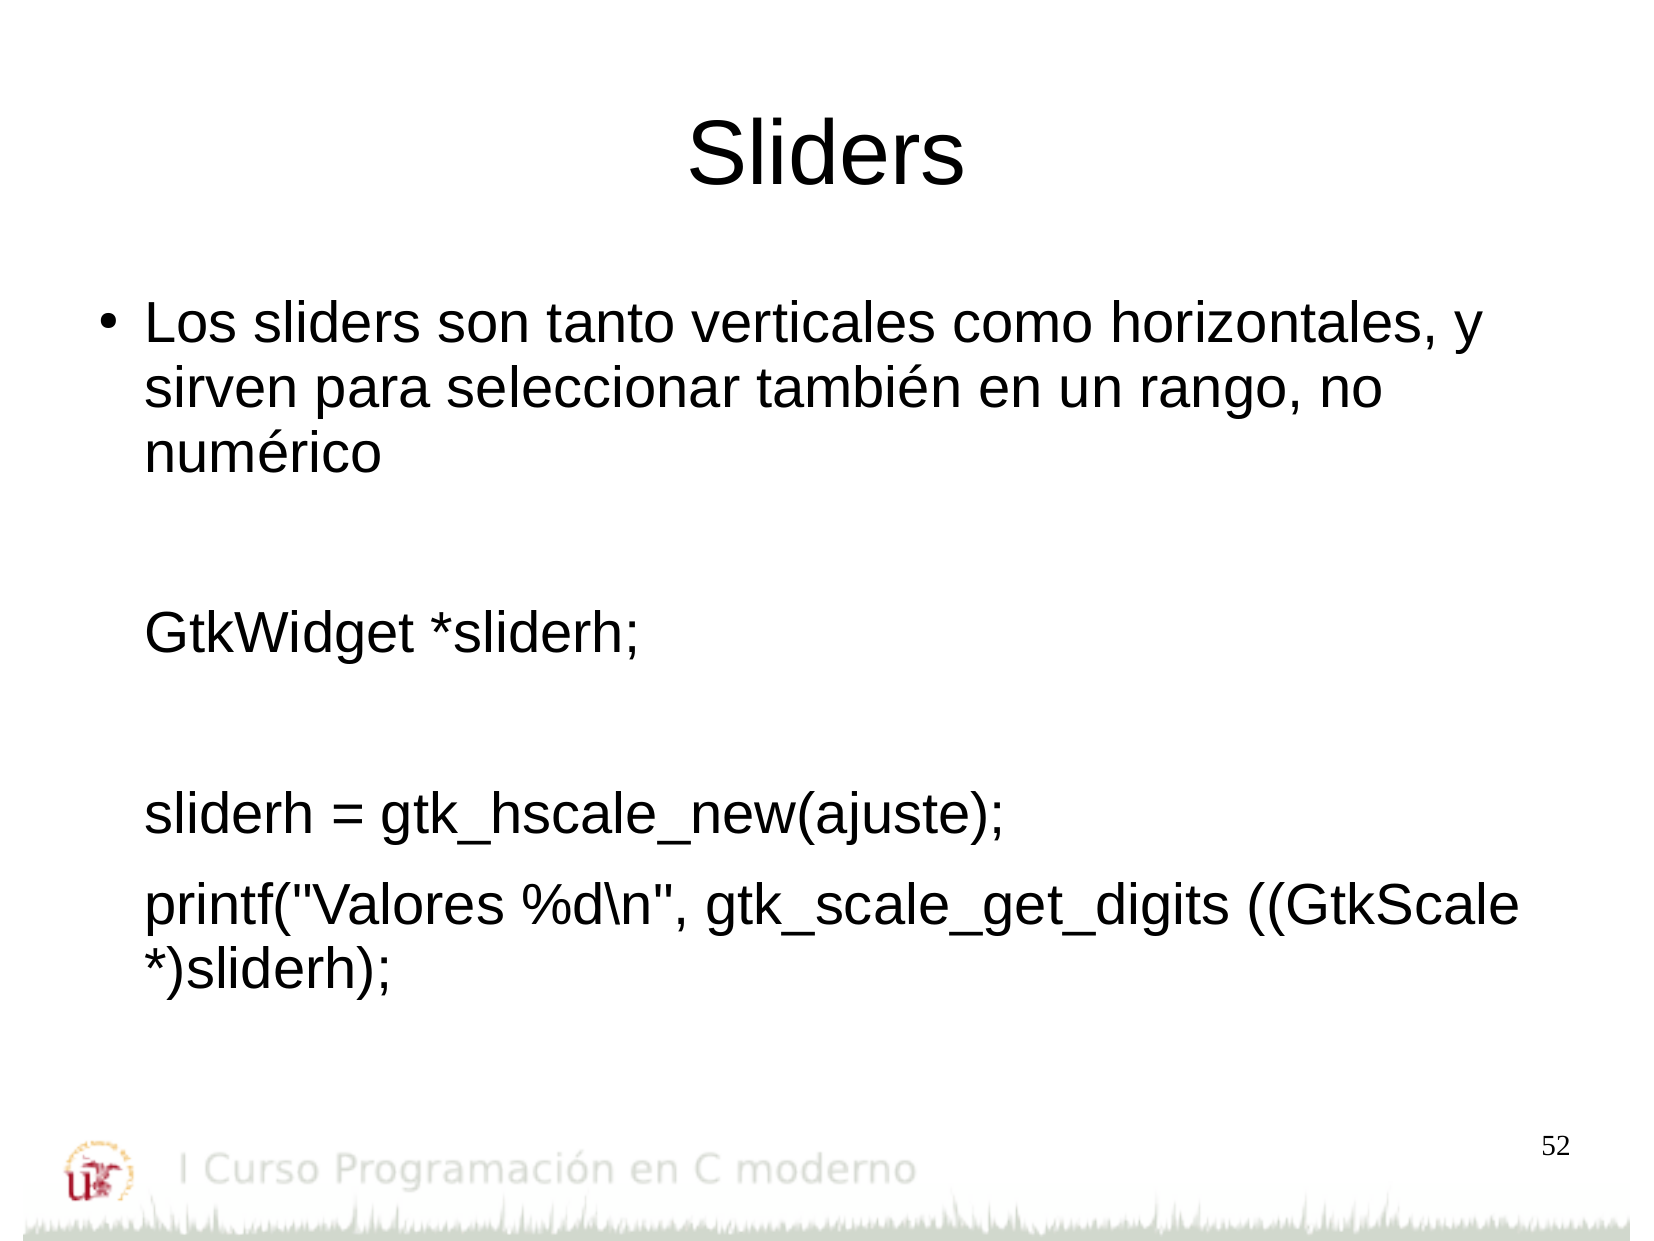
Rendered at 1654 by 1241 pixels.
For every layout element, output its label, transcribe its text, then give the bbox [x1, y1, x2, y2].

list Los sliders son tanto verticales como horizontales, y sirven para seleccionar también en un rango, no numérico GtkWidget *sliderh; sliderh = gtk_hscale_new(ajuste); printf("Valores %d\n", gtk_scale_get_digits ((GtkScale *)sliderh); [82, 290, 1538, 1010]
picture [23, 1136, 1630, 1241]
title Sliders [82, 49, 1571, 257]
